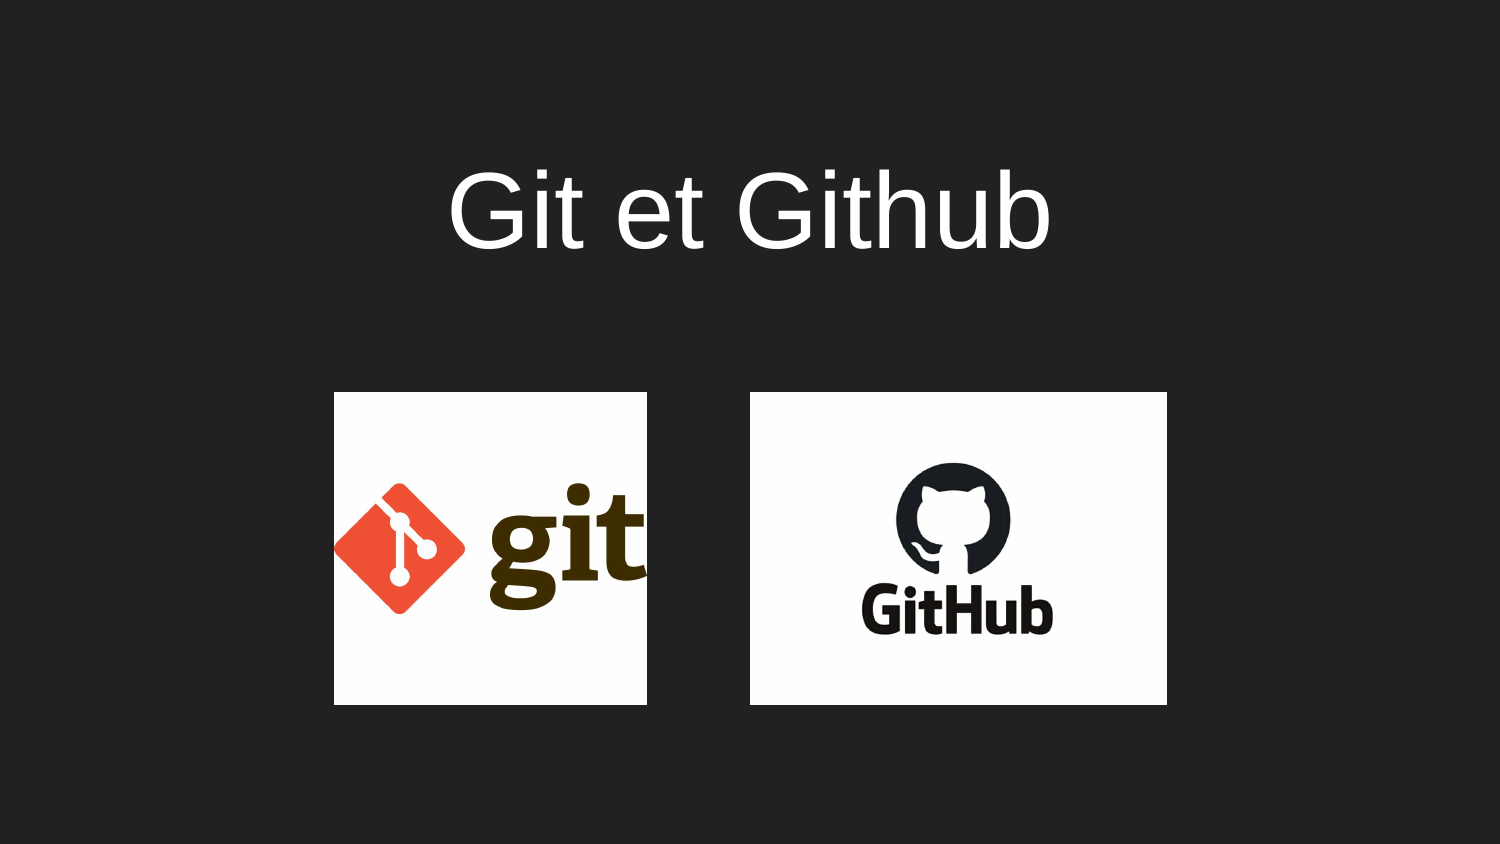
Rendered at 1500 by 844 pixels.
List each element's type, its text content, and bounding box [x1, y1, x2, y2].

picture [750, 392, 1167, 705]
picture [334, 392, 647, 705]
title Git et Github [51, 101, 1449, 287]
